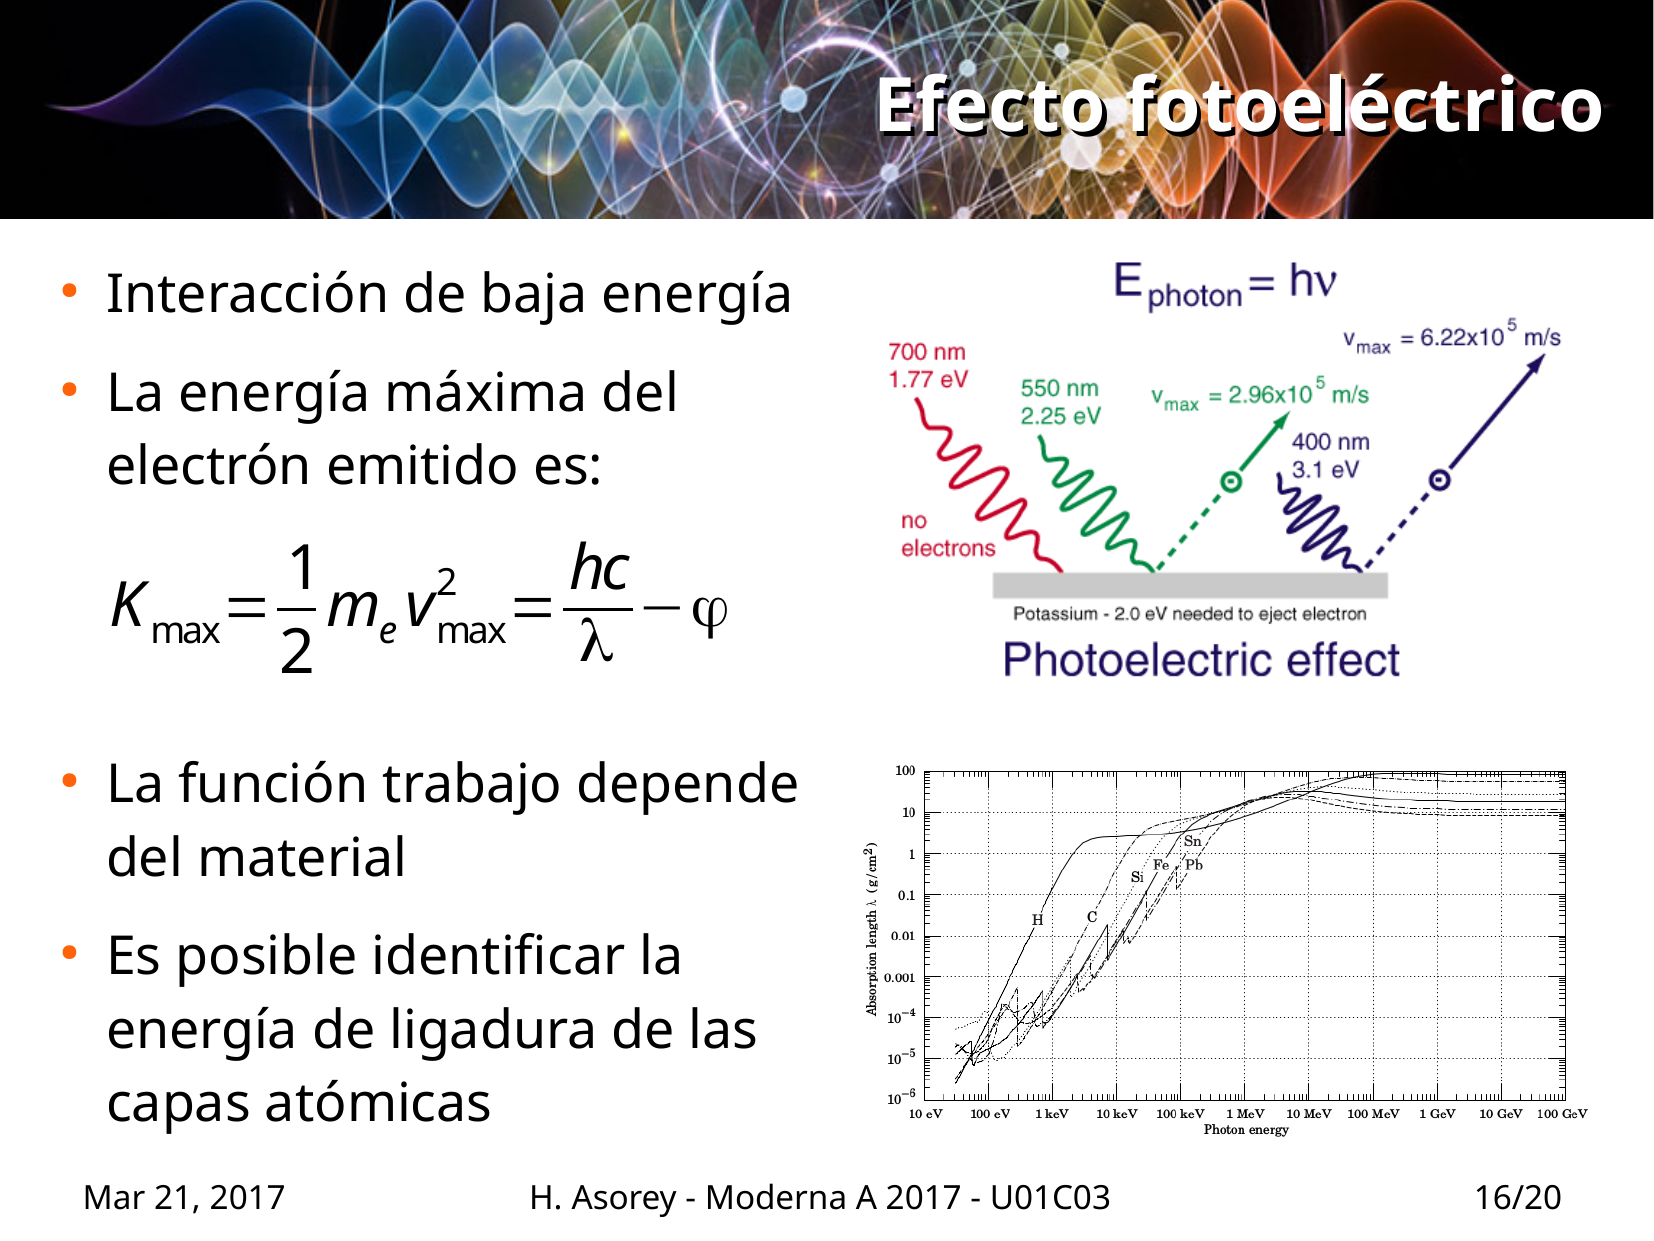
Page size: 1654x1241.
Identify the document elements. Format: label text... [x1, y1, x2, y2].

list Interacción de baja energía La energía máxima del electrón emitido es: La función trabajo depende del material Es posible identificar la energía de ligadura de las capas atómicas [45, 255, 807, 1156]
title Efecto fotoeléctrico [45, 15, 1606, 191]
chart [101, 528, 736, 691]
picture [881, 254, 1569, 685]
picture [844, 729, 1606, 1150]
picture [0, 0, 1654, 219]
